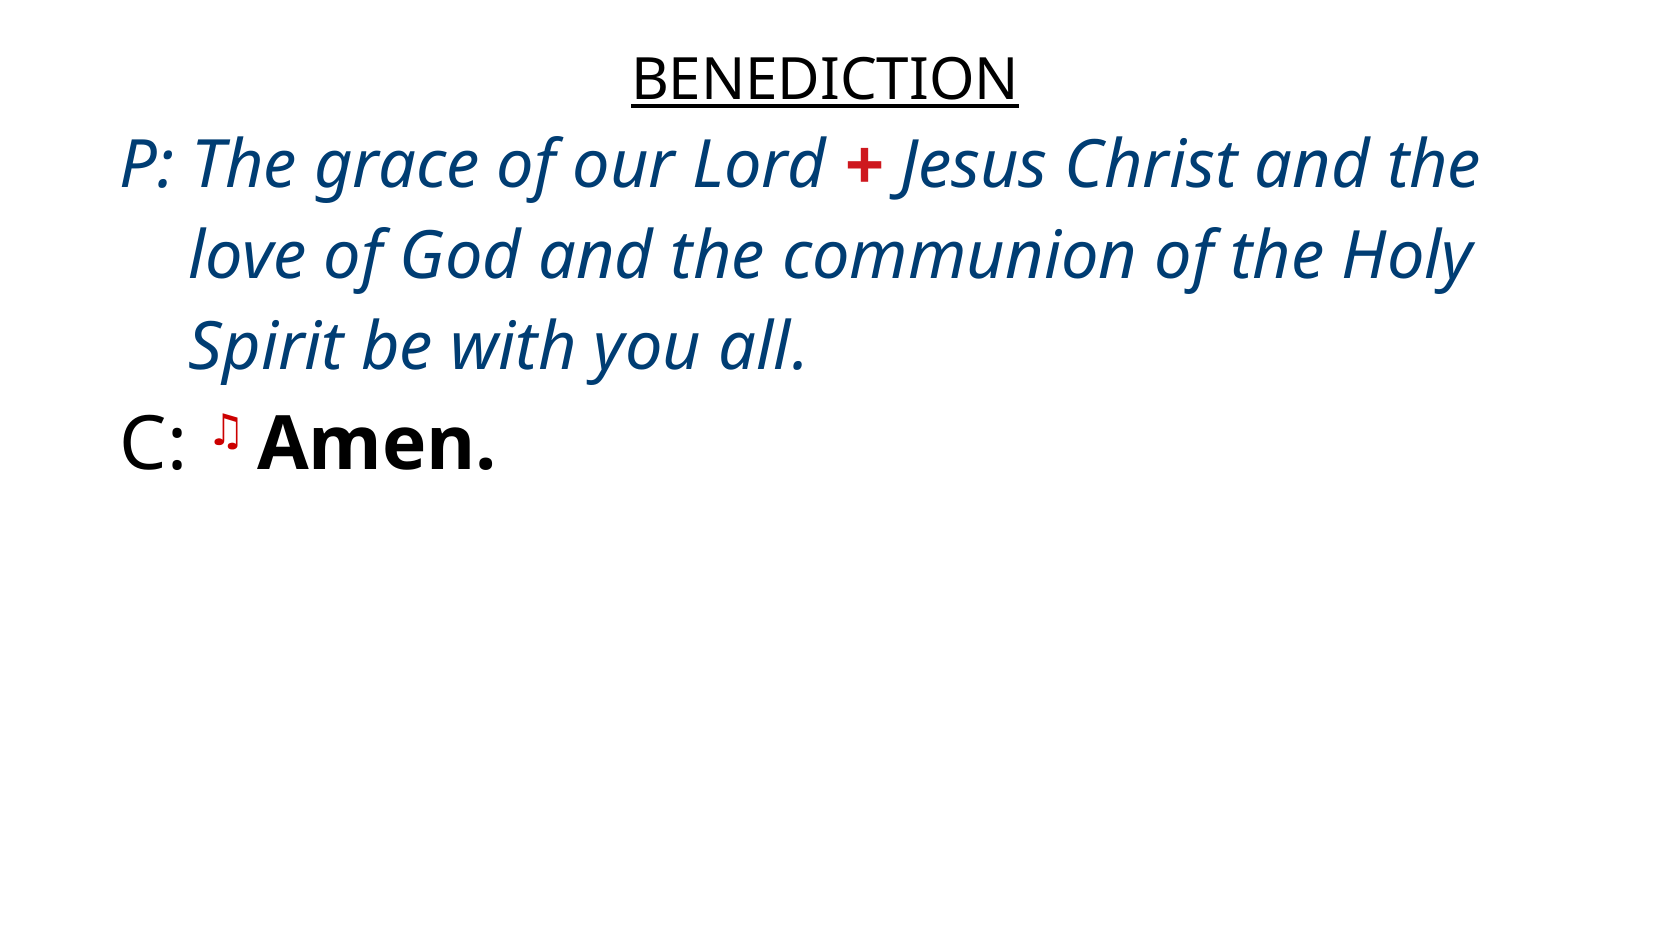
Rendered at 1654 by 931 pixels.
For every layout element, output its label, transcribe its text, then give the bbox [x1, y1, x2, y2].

text_box BENEDICTION P: The grace of our Lord + Jesus Christ and the love of God and the communion of the Holy Spirit be with you all. C: ♫ Amen. [105, 30, 1546, 511]
